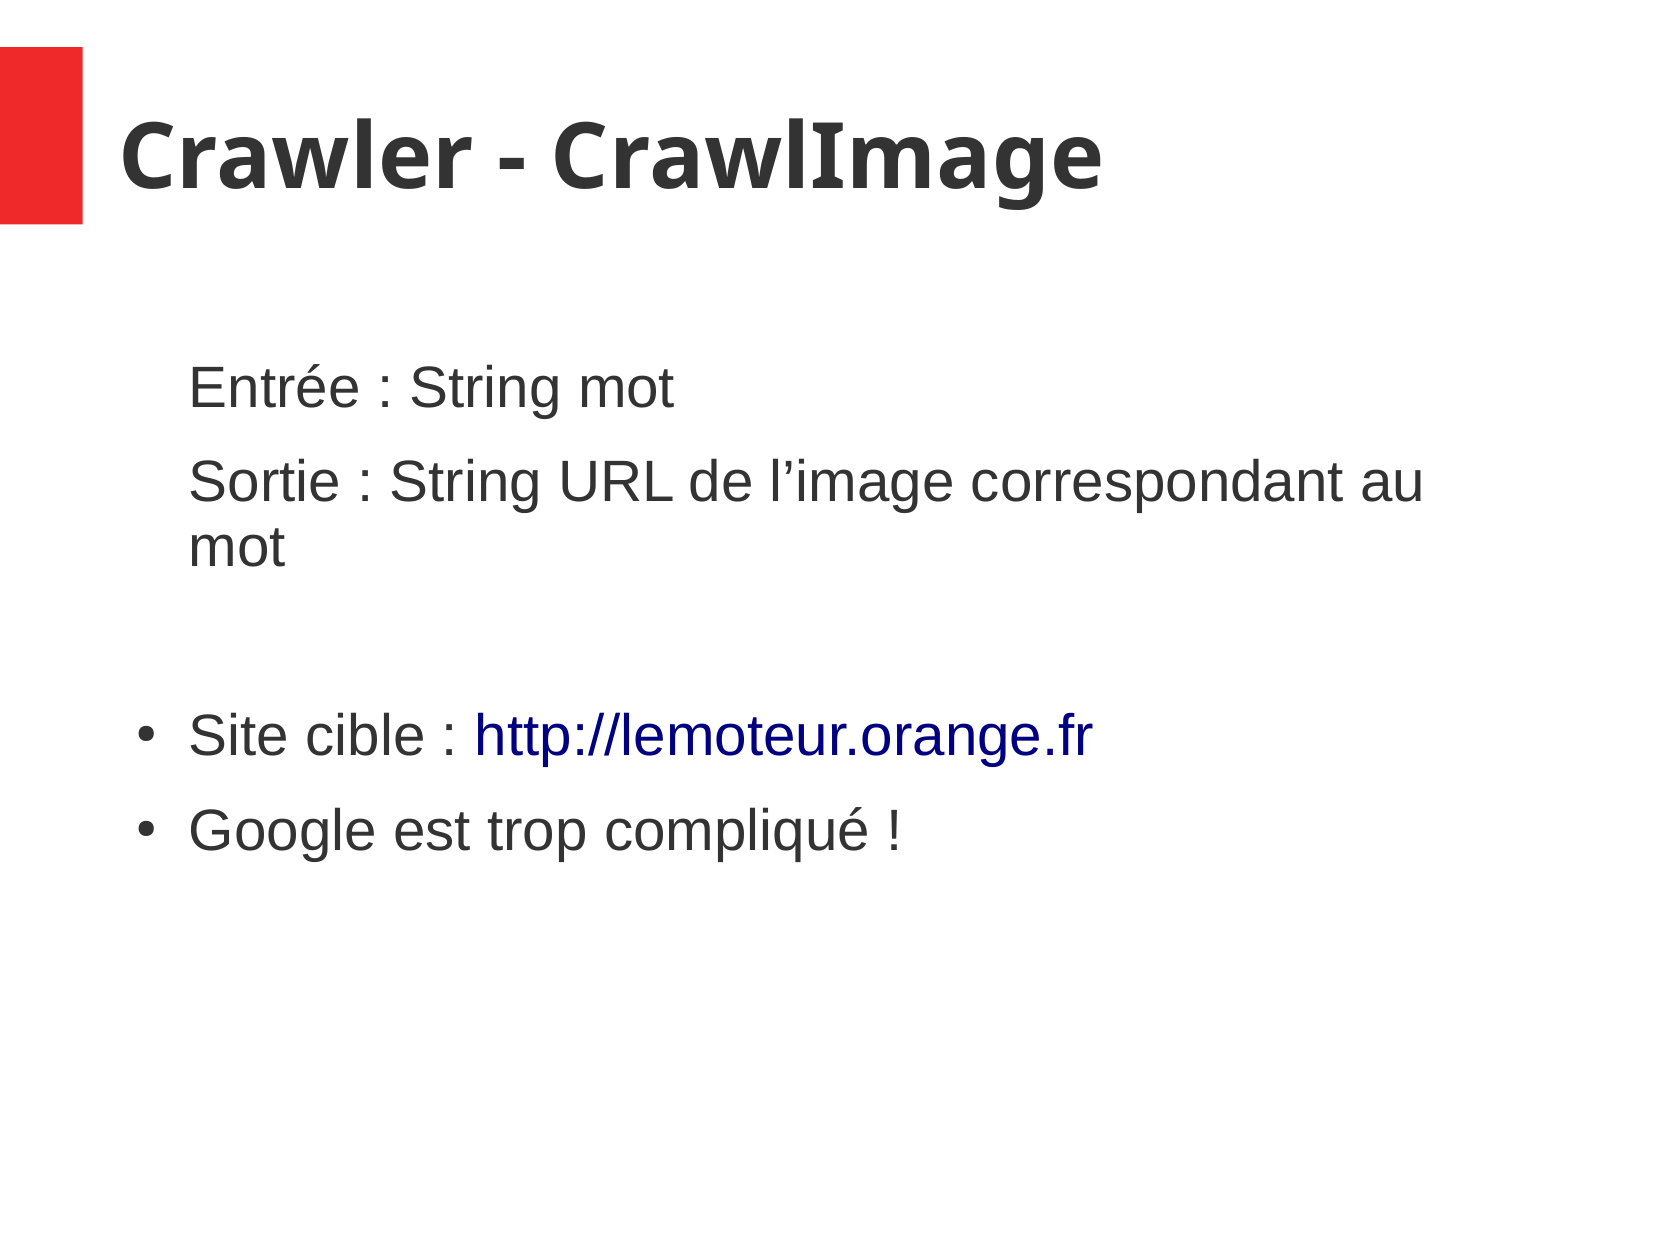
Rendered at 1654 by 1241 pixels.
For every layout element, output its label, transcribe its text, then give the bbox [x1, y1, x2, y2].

list Entrée : String mot Sortie : String URL de l’image correspondant au mot Site cible : http://lemoteur.orange.fr Google est trop compliqué ! [118, 354, 1536, 1074]
title Crawler - CrawlImage [118, 49, 1571, 257]
